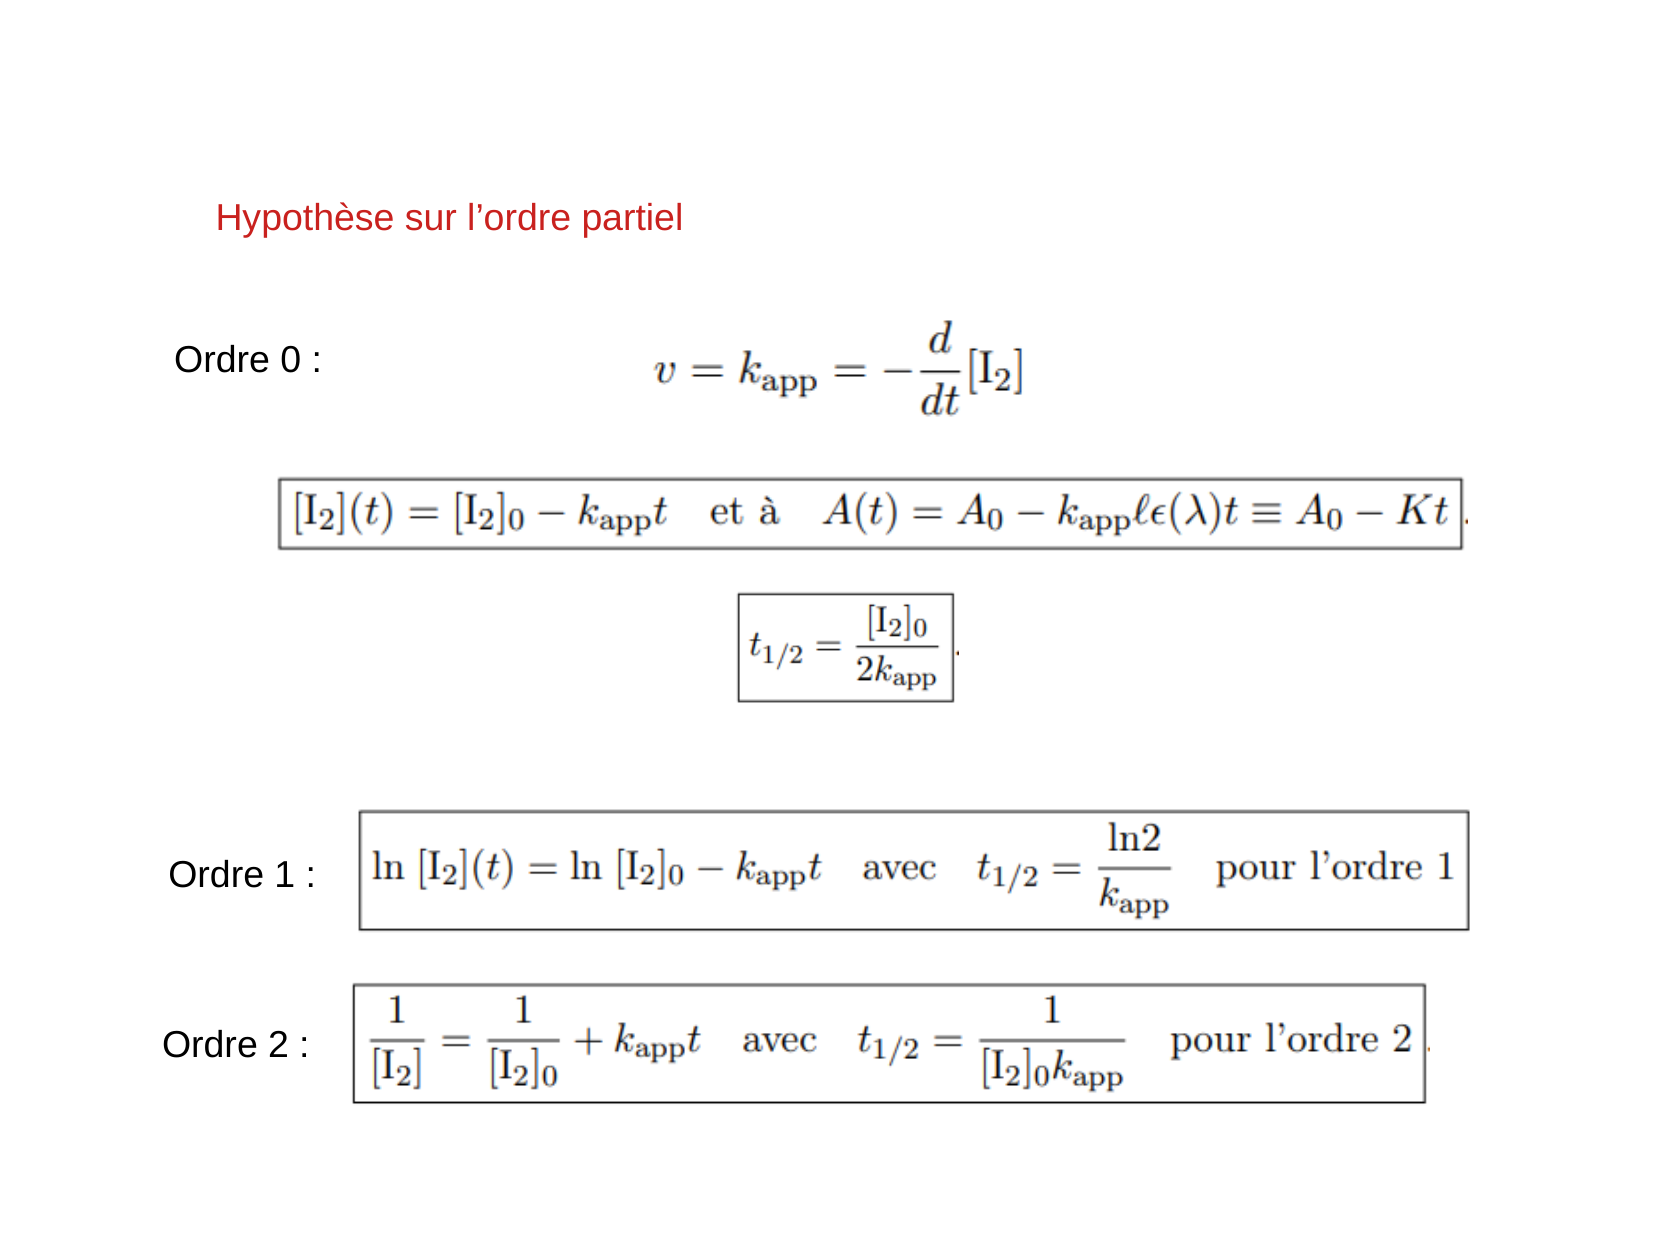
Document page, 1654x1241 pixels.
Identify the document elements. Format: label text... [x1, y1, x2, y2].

picture [732, 586, 959, 709]
picture [271, 470, 1468, 556]
picture [352, 803, 1477, 938]
picture [348, 980, 1430, 1111]
text_box Ordre 1 : [153, 846, 355, 945]
text_box Ordre 0 : [159, 330, 420, 388]
text_box Hypothèse sur l’ordre partiel [200, 188, 827, 246]
text_box Ordre 2 : [147, 1015, 349, 1115]
picture [640, 307, 1028, 427]
